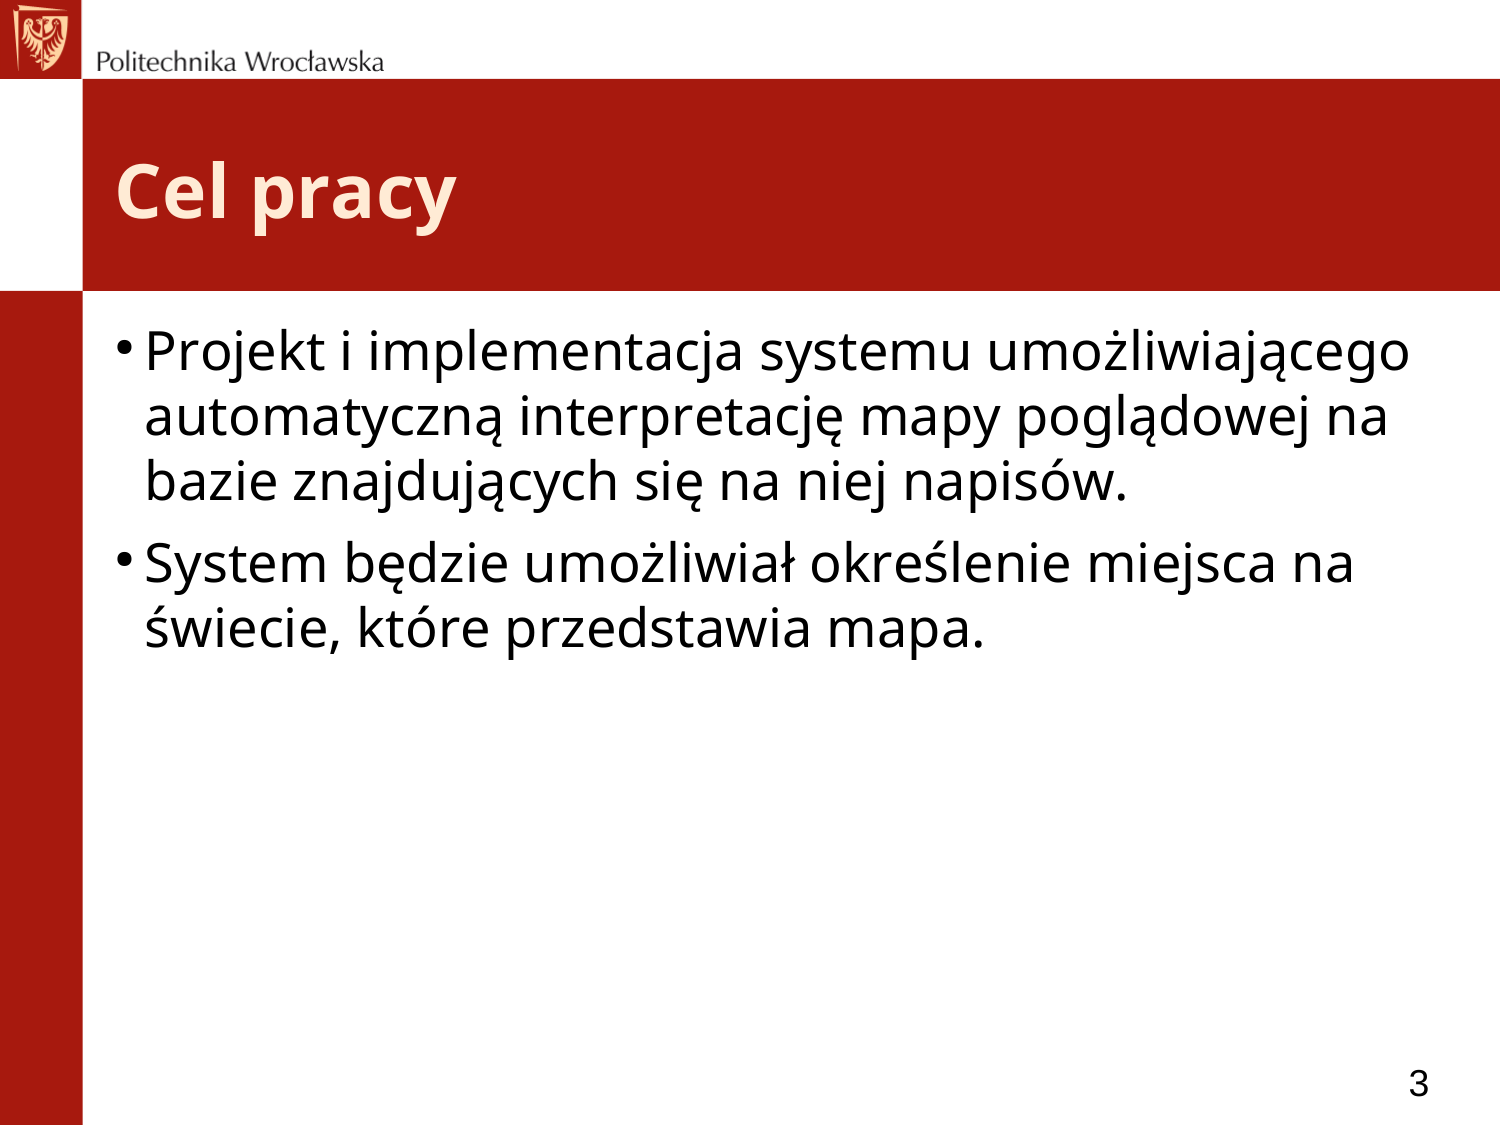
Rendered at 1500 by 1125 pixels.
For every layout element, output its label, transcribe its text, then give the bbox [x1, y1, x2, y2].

list Projekt i implementacja systemu umożliwiającego automatyczną interpretację mapy poglądowej na bazie znajdujących się na niej napisów. System będzie umożliwiał określenie miejsca na świecie, które przedstawia mapa. [100, 308, 1483, 1052]
text_box <number> [1393, 1051, 1499, 1122]
picture [0, 0, 384, 79]
title Cel pracy [100, 103, 1483, 274]
